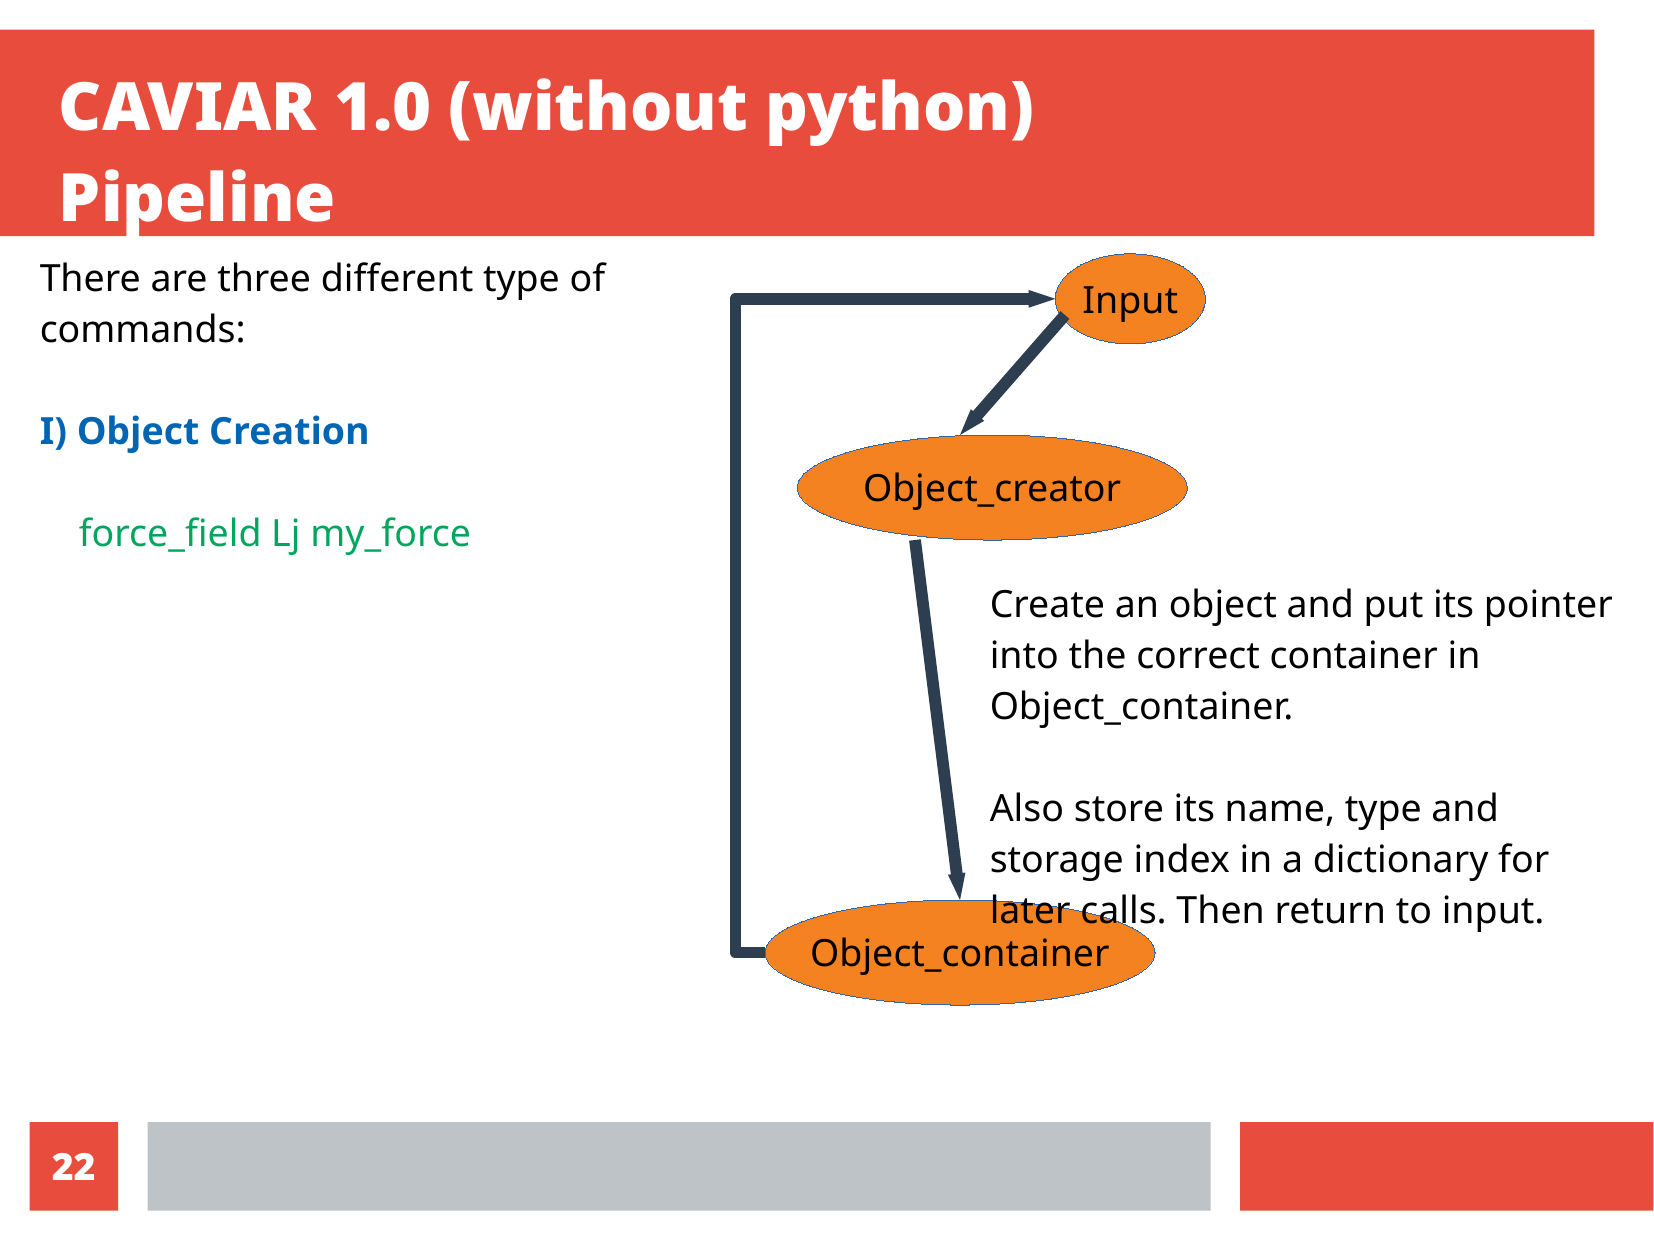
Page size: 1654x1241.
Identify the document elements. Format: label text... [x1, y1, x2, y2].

text_box There are three different type of commands: I) Object Creation force_field Lj my_force [25, 243, 746, 955]
text_box Object_container [765, 900, 1156, 1006]
text_box There are three different type of commands: I) Object Creation force_field Lj my_force [741, 305, 746, 947]
text_box Input [1055, 253, 1206, 344]
text_box Object_creator [797, 435, 1188, 541]
text_box Create an object and put its pointer into the correct container in Object_container. Also store its name, type and storage index in a dictionary for later calls. Then return to input. [975, 570, 1654, 934]
title CAVIAR 1.0 (without python) Pipeline [59, 59, 1595, 207]
